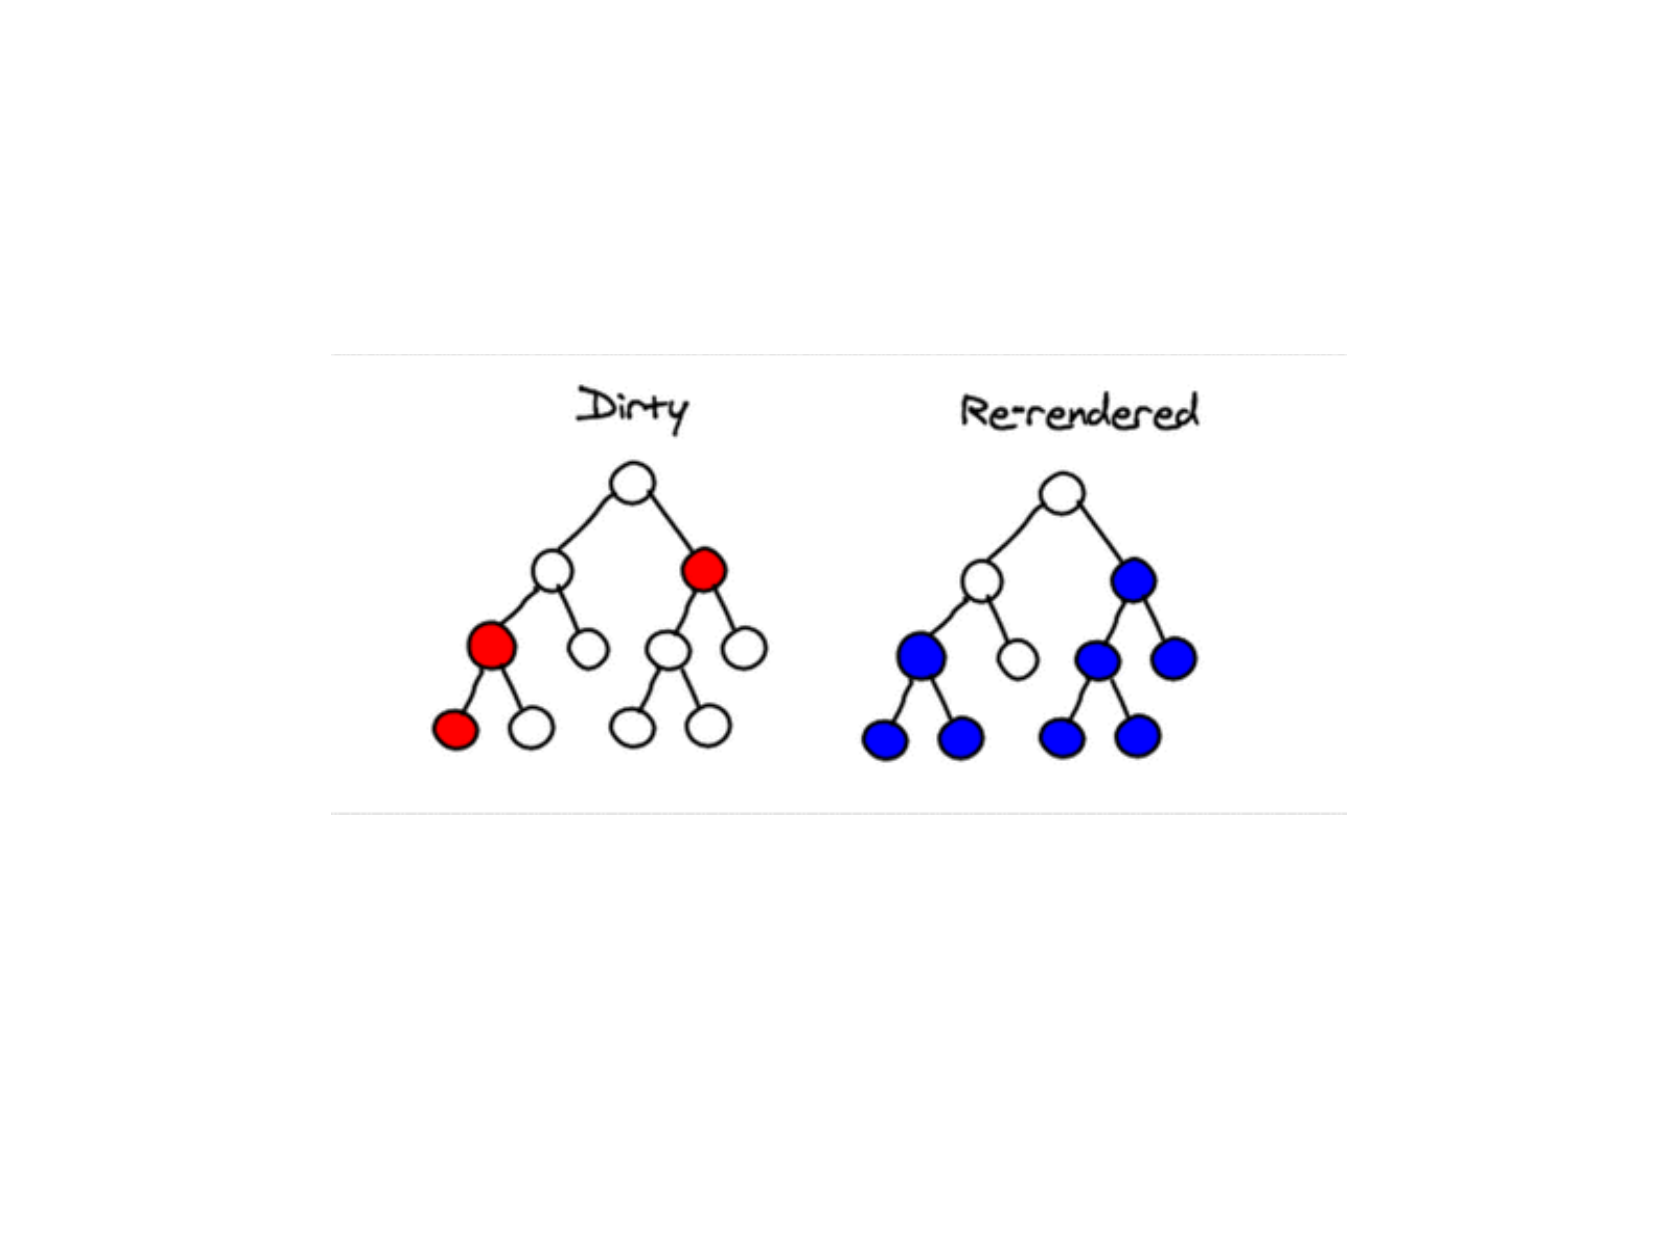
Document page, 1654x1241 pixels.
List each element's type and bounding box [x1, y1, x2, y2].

picture [331, 354, 1347, 815]
